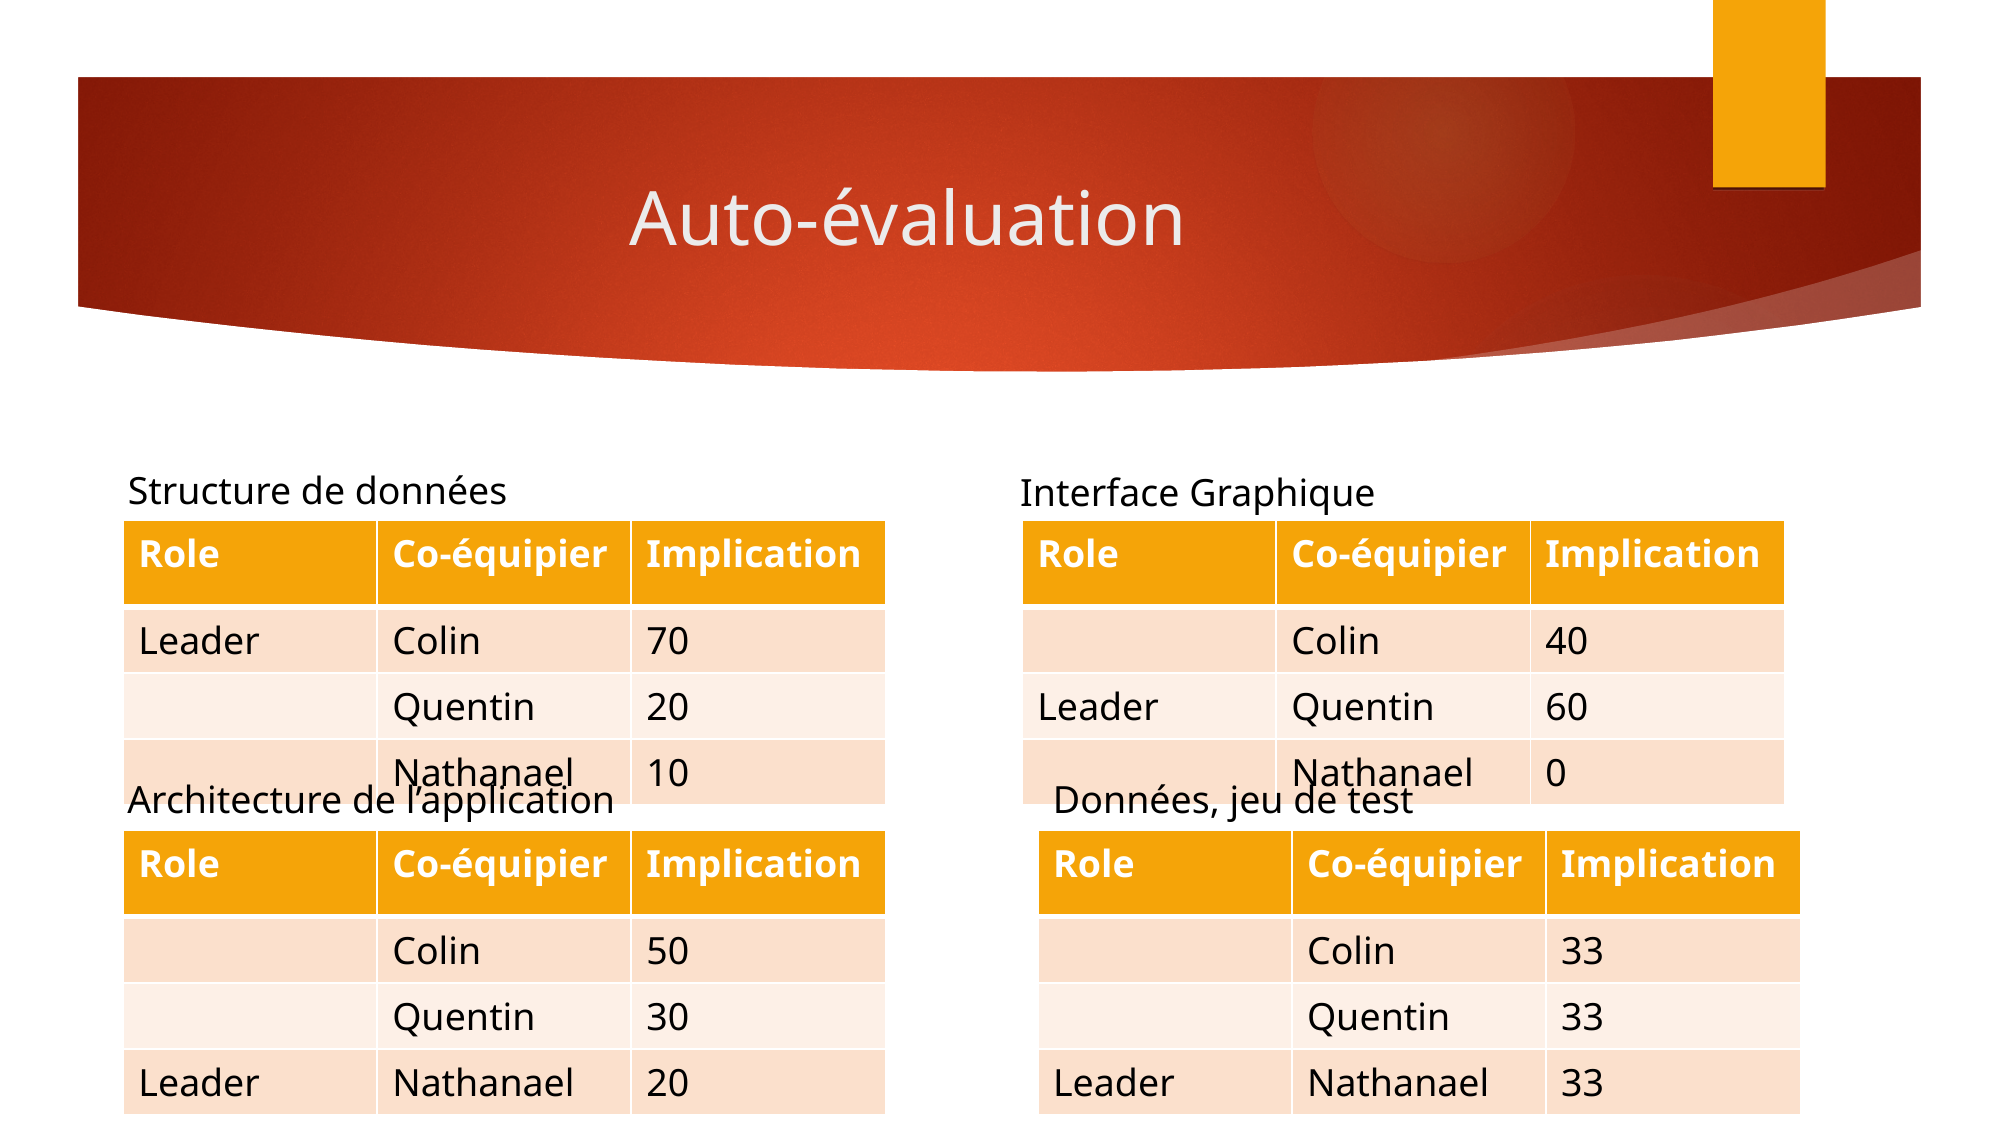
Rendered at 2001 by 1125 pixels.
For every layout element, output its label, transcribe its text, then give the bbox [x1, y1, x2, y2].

table_header Implication [632, 521, 885, 604]
table_cell [1039, 984, 1291, 1048]
table_cell Quentin [378, 674, 630, 738]
table_cell Nathanael [378, 740, 630, 769]
table_cell Colin [378, 610, 630, 672]
table_header Co-équipier [1277, 521, 1530, 604]
table_cell Nathanael [1277, 740, 1530, 804]
table_cell Quentin [378, 984, 630, 1048]
table_cell Quentin [1293, 984, 1545, 1048]
table_header Co-équipier [378, 521, 630, 604]
table_cell Nathanael [1293, 1050, 1545, 1114]
table_cell 60 [1531, 674, 1784, 738]
table_cell [1039, 919, 1291, 982]
text_box Architecture de l’application [112, 769, 679, 829]
table_cell 70 [632, 610, 885, 672]
table_cell Quentin [1277, 674, 1530, 738]
table_header Role [124, 831, 376, 914]
table_cell 20 [632, 674, 885, 738]
table_cell Colin [1277, 610, 1530, 672]
table_cell Leader [1039, 1050, 1291, 1114]
table_header Implication [1531, 521, 1784, 604]
table_cell 33 [1547, 919, 1800, 982]
table_cell Nathanael [378, 1050, 630, 1114]
table_cell 40 [1531, 610, 1784, 672]
table_header Implication [1547, 831, 1800, 914]
text_box Données, jeu de test [1038, 769, 1479, 829]
text_box Interface Graphique [1005, 461, 1447, 522]
table_cell 2/4 [1467, 300, 1788, 358]
table_cell Leader [124, 1050, 376, 1114]
picture [79, 78, 1920, 371]
table_cell 33 [1547, 984, 1800, 1048]
table_header Role [124, 521, 376, 604]
table_cell Leader [1023, 674, 1275, 738]
table_cell Colin [1293, 919, 1545, 982]
table_cell [1023, 740, 1275, 804]
table_header Co-équipier [378, 831, 630, 914]
title Auto-évaluation [189, 155, 1627, 275]
table_cell 20 [632, 1050, 885, 1114]
table_cell Leader [124, 610, 376, 672]
table_cell 30 [632, 984, 885, 1048]
table_cell 10 [672, 762, 683, 783]
table_cell Colin [378, 919, 630, 982]
table_header Implication [632, 831, 885, 914]
table_header Co-équipier [1293, 831, 1545, 914]
table_header Role [1039, 831, 1291, 914]
table_header Role [1023, 522, 1275, 604]
table_cell [124, 674, 376, 738]
table_cell 10 [632, 740, 885, 804]
table_cell [1023, 610, 1275, 672]
table_cell 50 [632, 919, 885, 982]
table_cell [124, 740, 376, 769]
table_cell 0 [1531, 740, 1784, 804]
table_cell [124, 919, 376, 982]
text_box Structure de données [113, 459, 554, 520]
table_cell 33 [1547, 1050, 1800, 1114]
table_cell [124, 984, 376, 1048]
